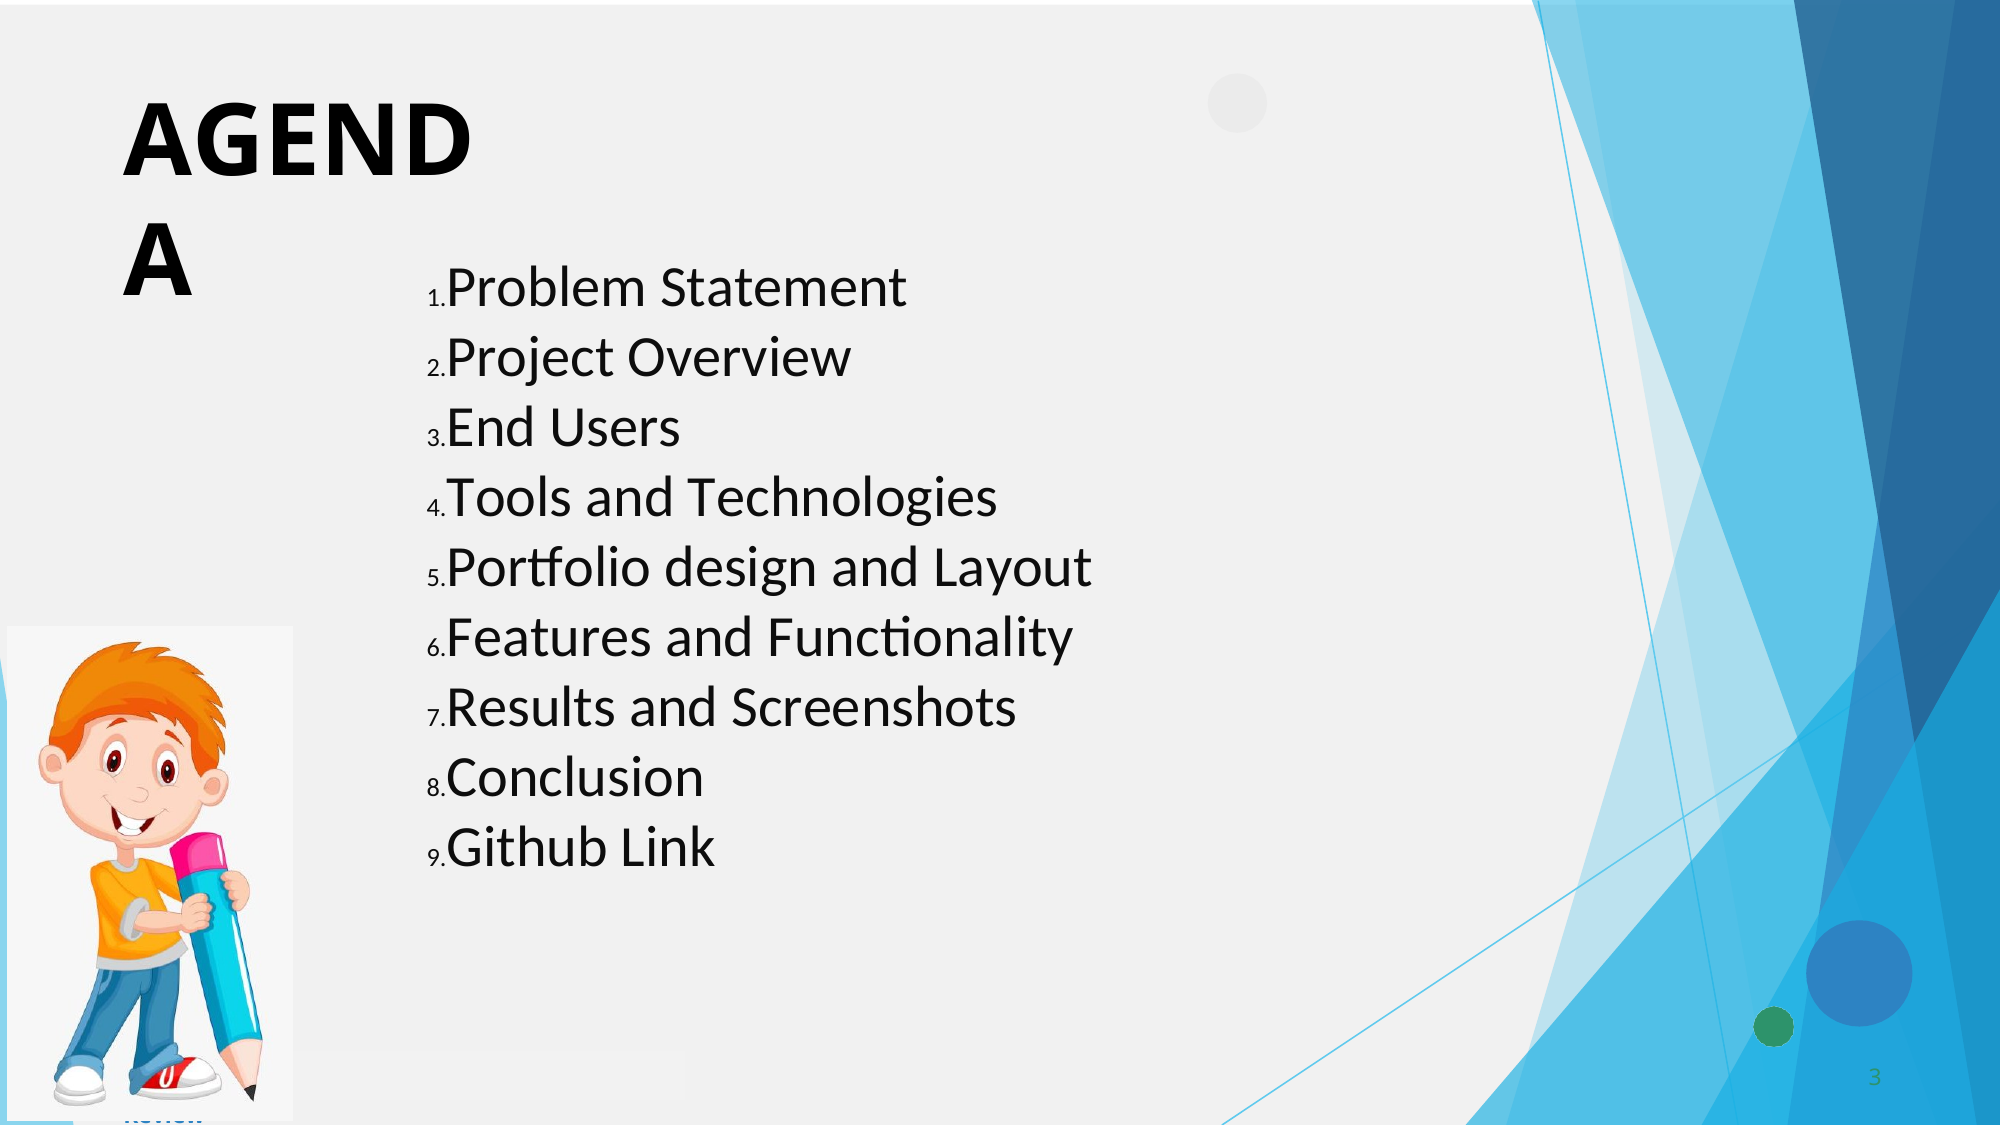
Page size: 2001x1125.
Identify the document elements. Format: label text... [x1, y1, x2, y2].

picture [7, 626, 685, 1121]
text_box Problem Statement Project Overview End Users Tools and Technologies Portfolio design and Layout Features and Functionality Results and Screenshots Conclusion Github Link [411, 170, 1237, 964]
text_box [0, 0, 2000, 1125]
picture [1753, 1006, 1794, 1047]
slide_number 3 [1862, 1061, 1888, 1094]
title AGENDA [121, 73, 509, 198]
